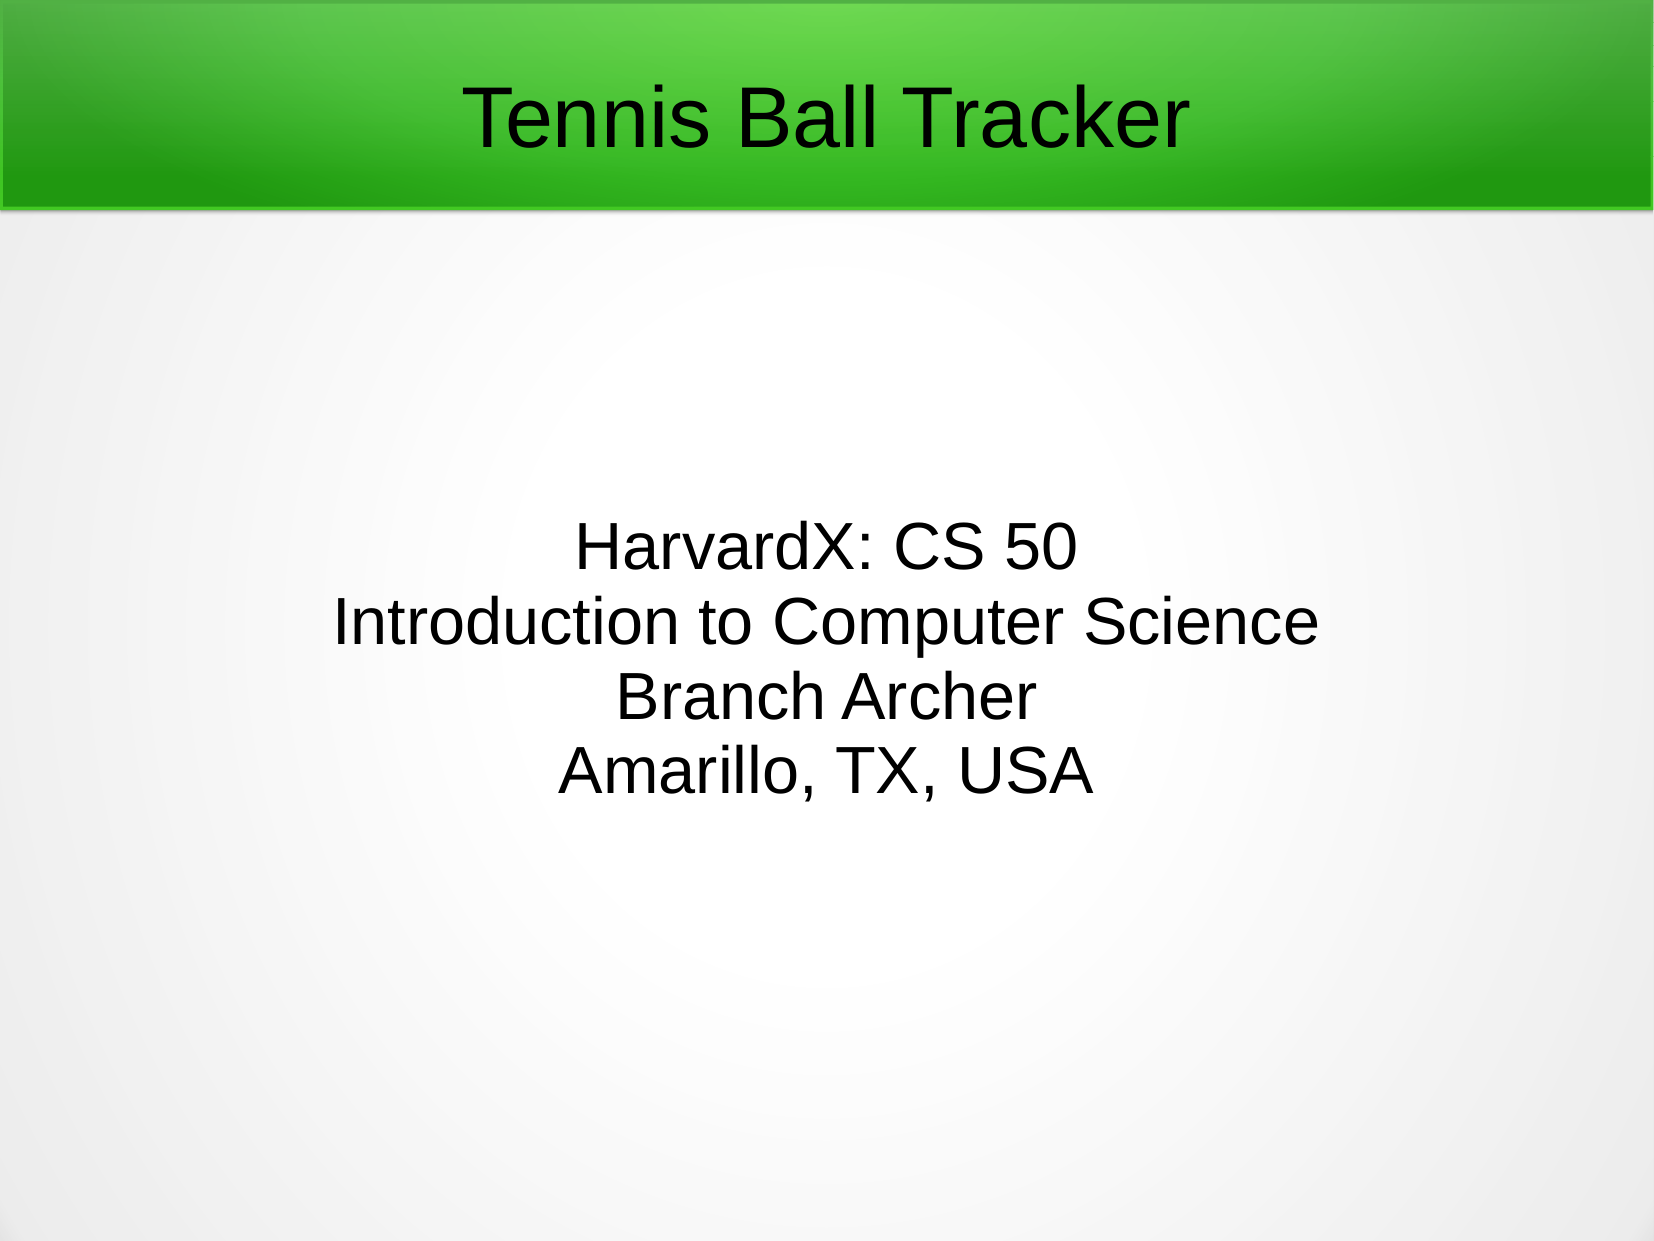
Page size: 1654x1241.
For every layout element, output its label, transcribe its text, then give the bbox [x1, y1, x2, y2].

subtitle HarvardX: CS 50 Introduction to Computer Science Branch Archer Amarillo, TX, USA [82, 299, 1571, 1019]
title Tennis Ball Tracker [82, 47, 1571, 189]
